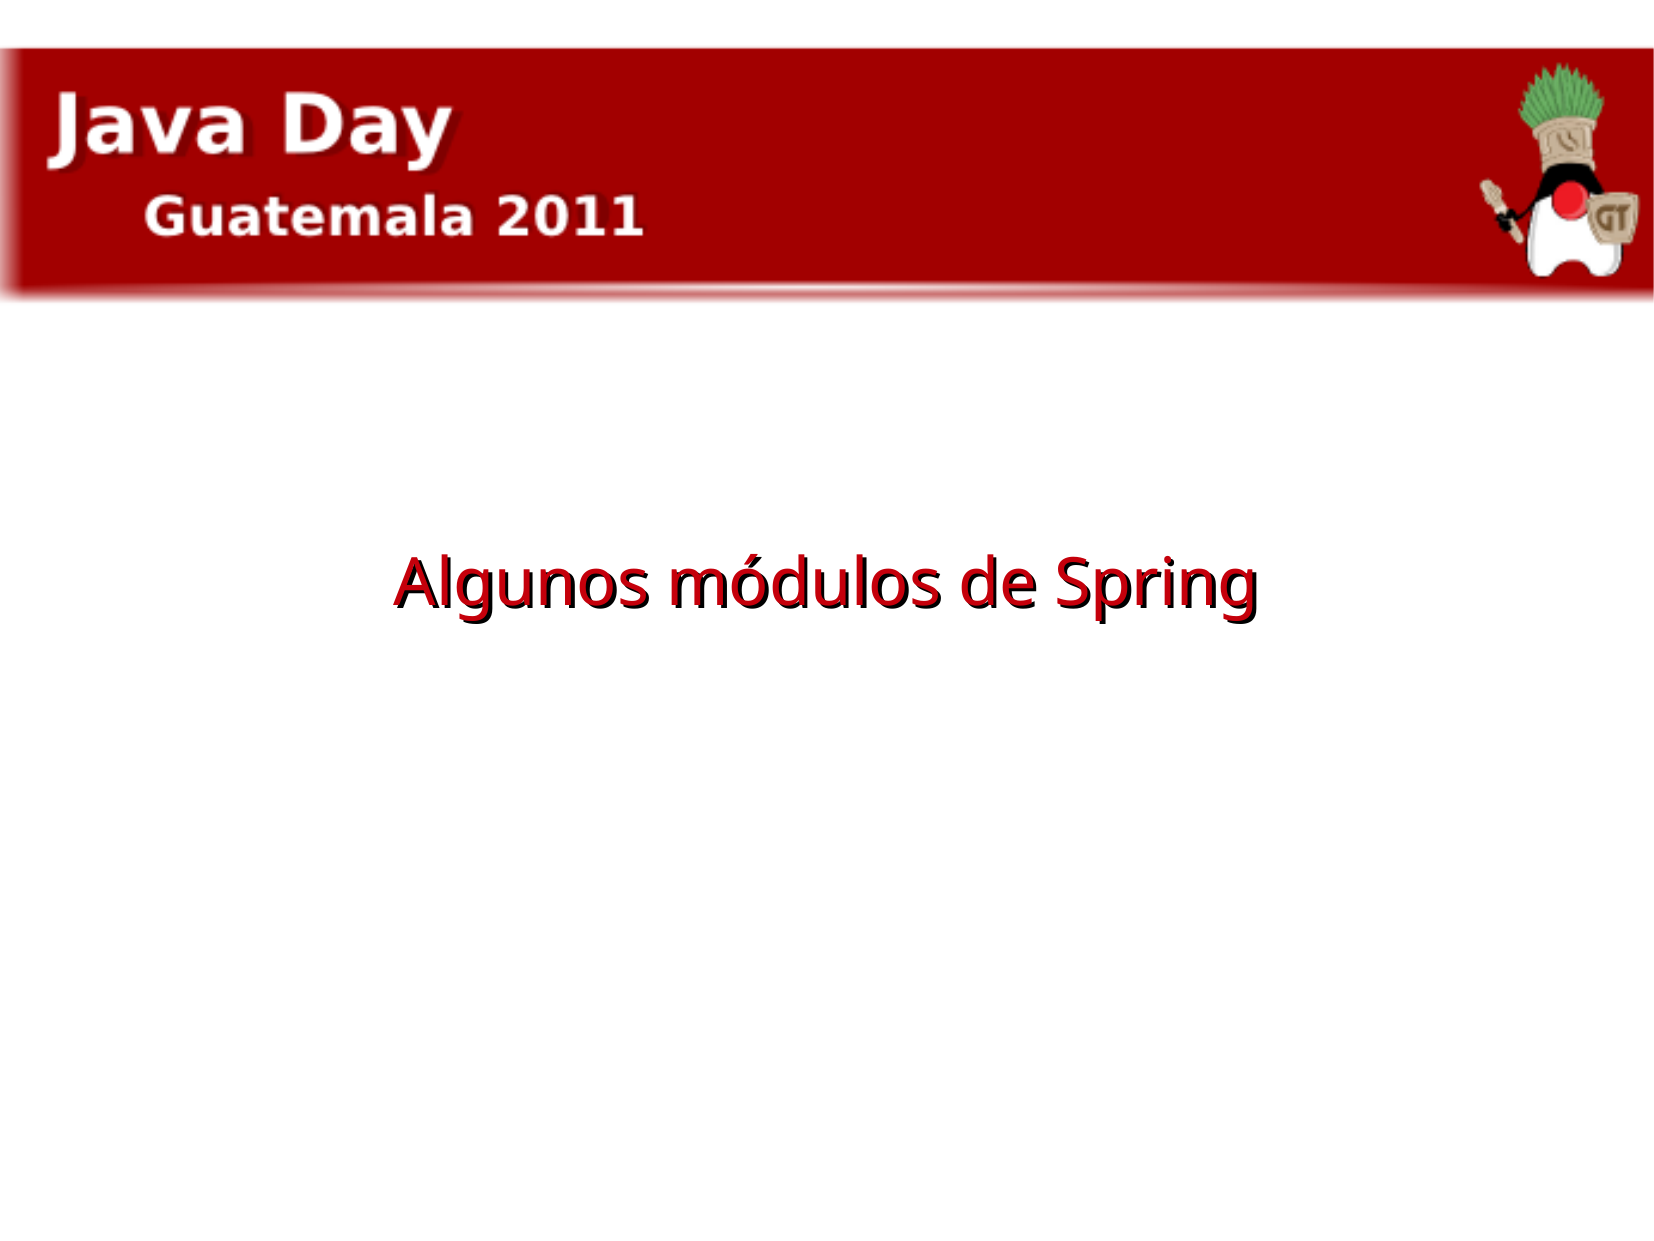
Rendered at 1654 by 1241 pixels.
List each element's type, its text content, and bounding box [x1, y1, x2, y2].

subtitle Algunos módulos de Spring [82, 49, 1571, 1109]
picture [0, 0, 1654, 308]
